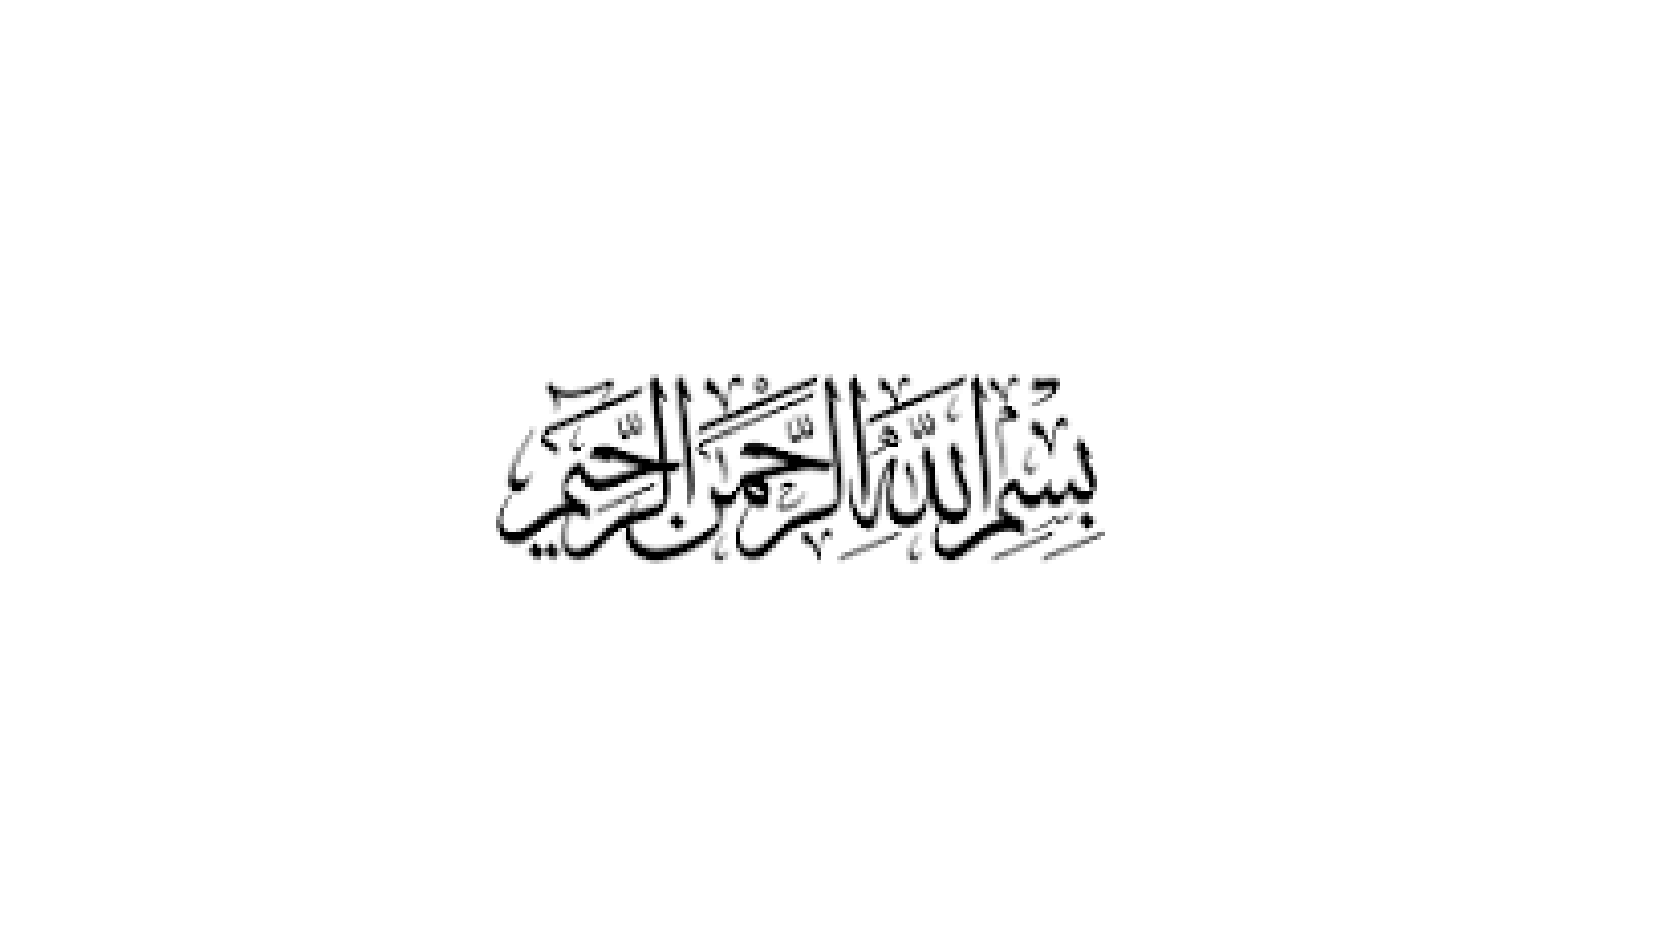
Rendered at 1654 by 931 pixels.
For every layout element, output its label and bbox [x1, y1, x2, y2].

picture [383, 78, 1211, 857]
